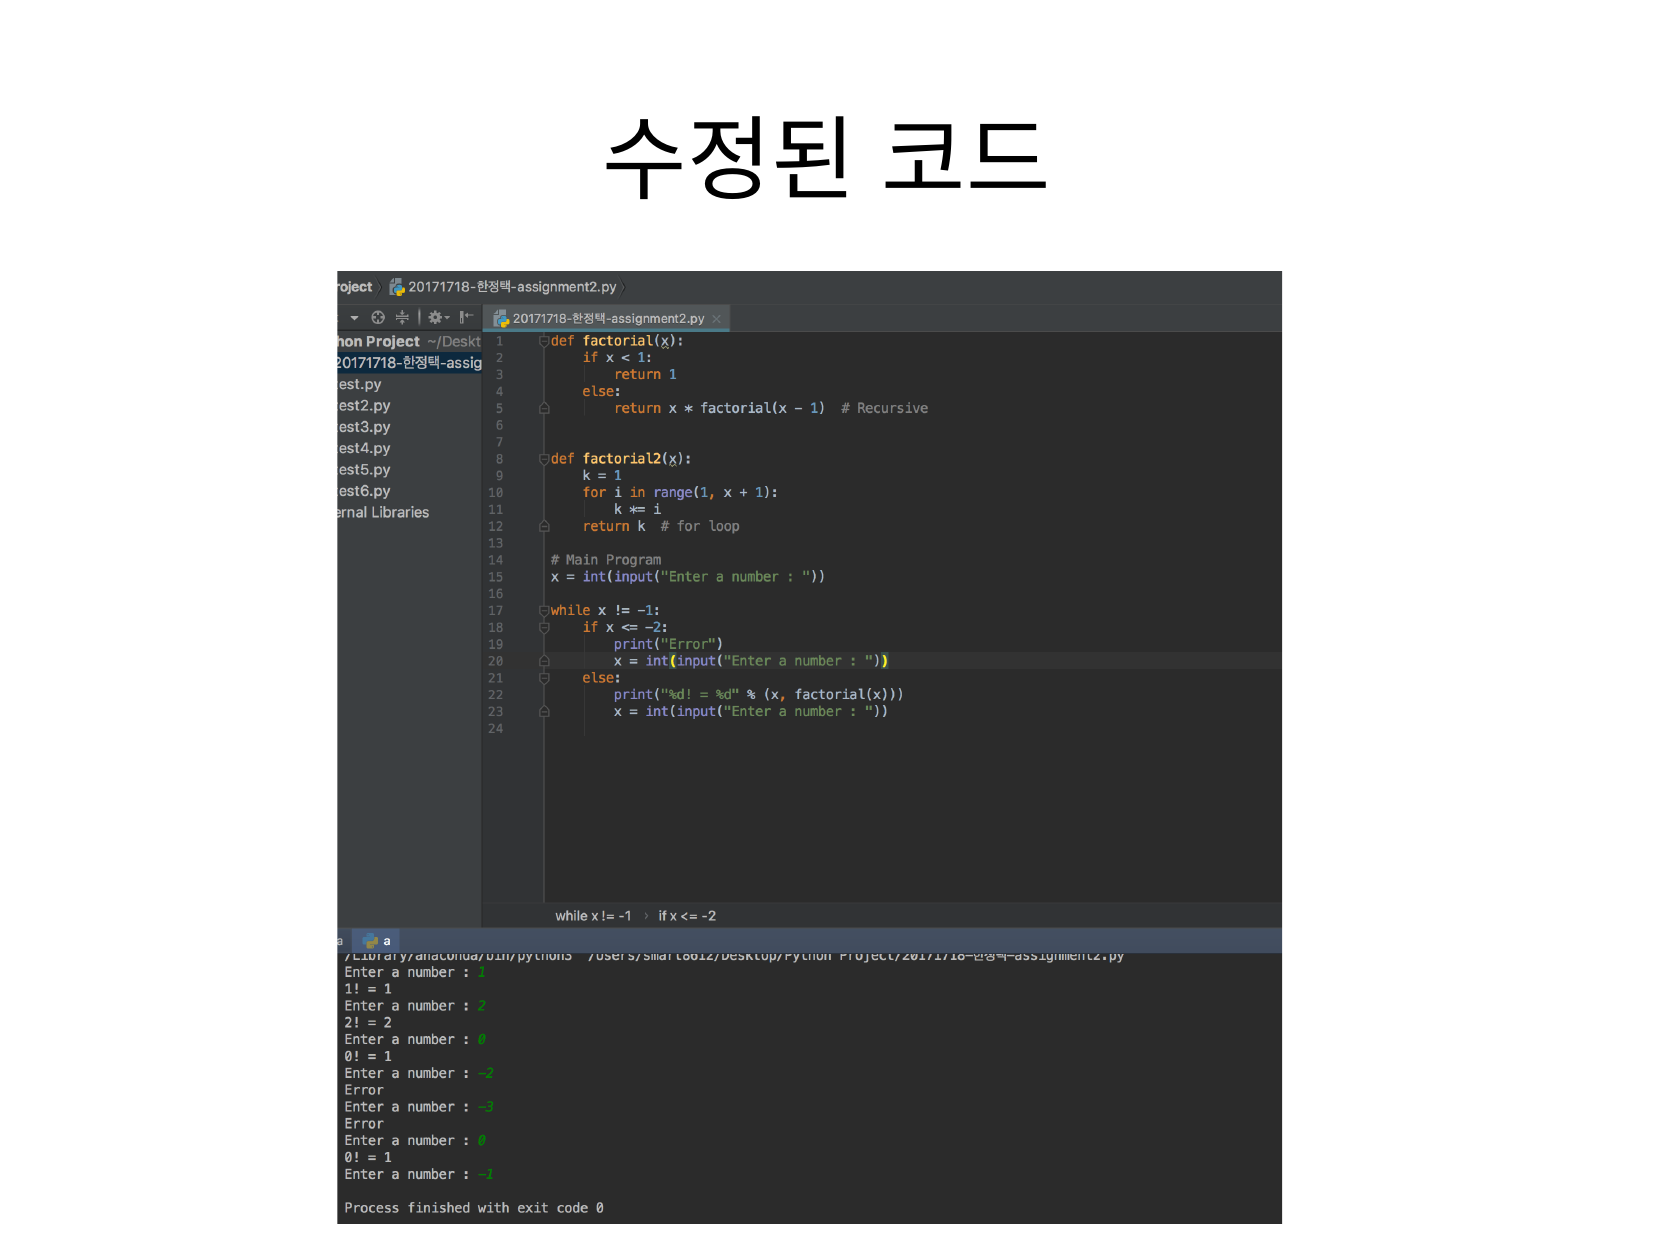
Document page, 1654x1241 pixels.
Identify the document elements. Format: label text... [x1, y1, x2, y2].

title 수정된 코드 [82, 49, 1571, 257]
picture [337, 271, 1283, 1224]
